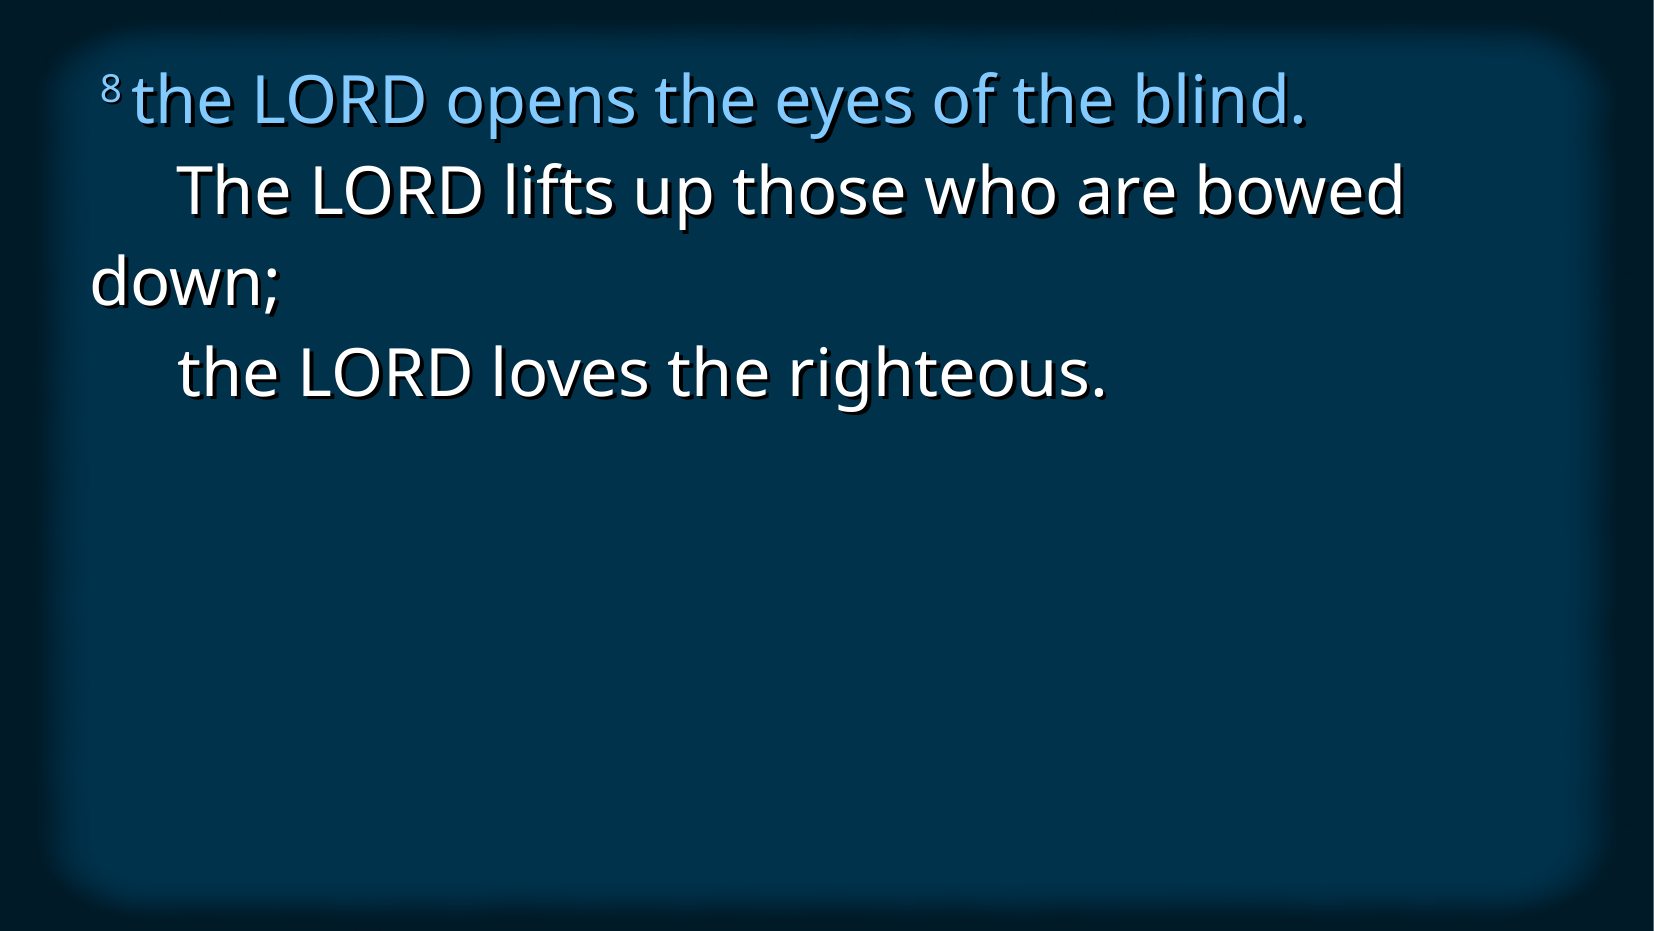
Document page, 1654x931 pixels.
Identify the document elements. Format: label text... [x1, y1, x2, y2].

picture [0, 0, 1654, 931]
text_box 8 the LORD opens the eyes of the blind. The LORD lifts up those who are bowed down; the LORD loves the righteous. [75, 45, 1576, 466]
